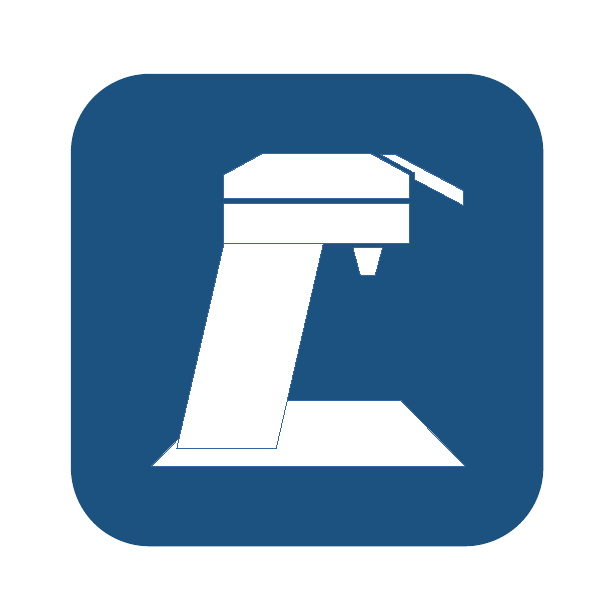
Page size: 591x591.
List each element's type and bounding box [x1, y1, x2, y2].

text_box [70, 73, 544, 547]
